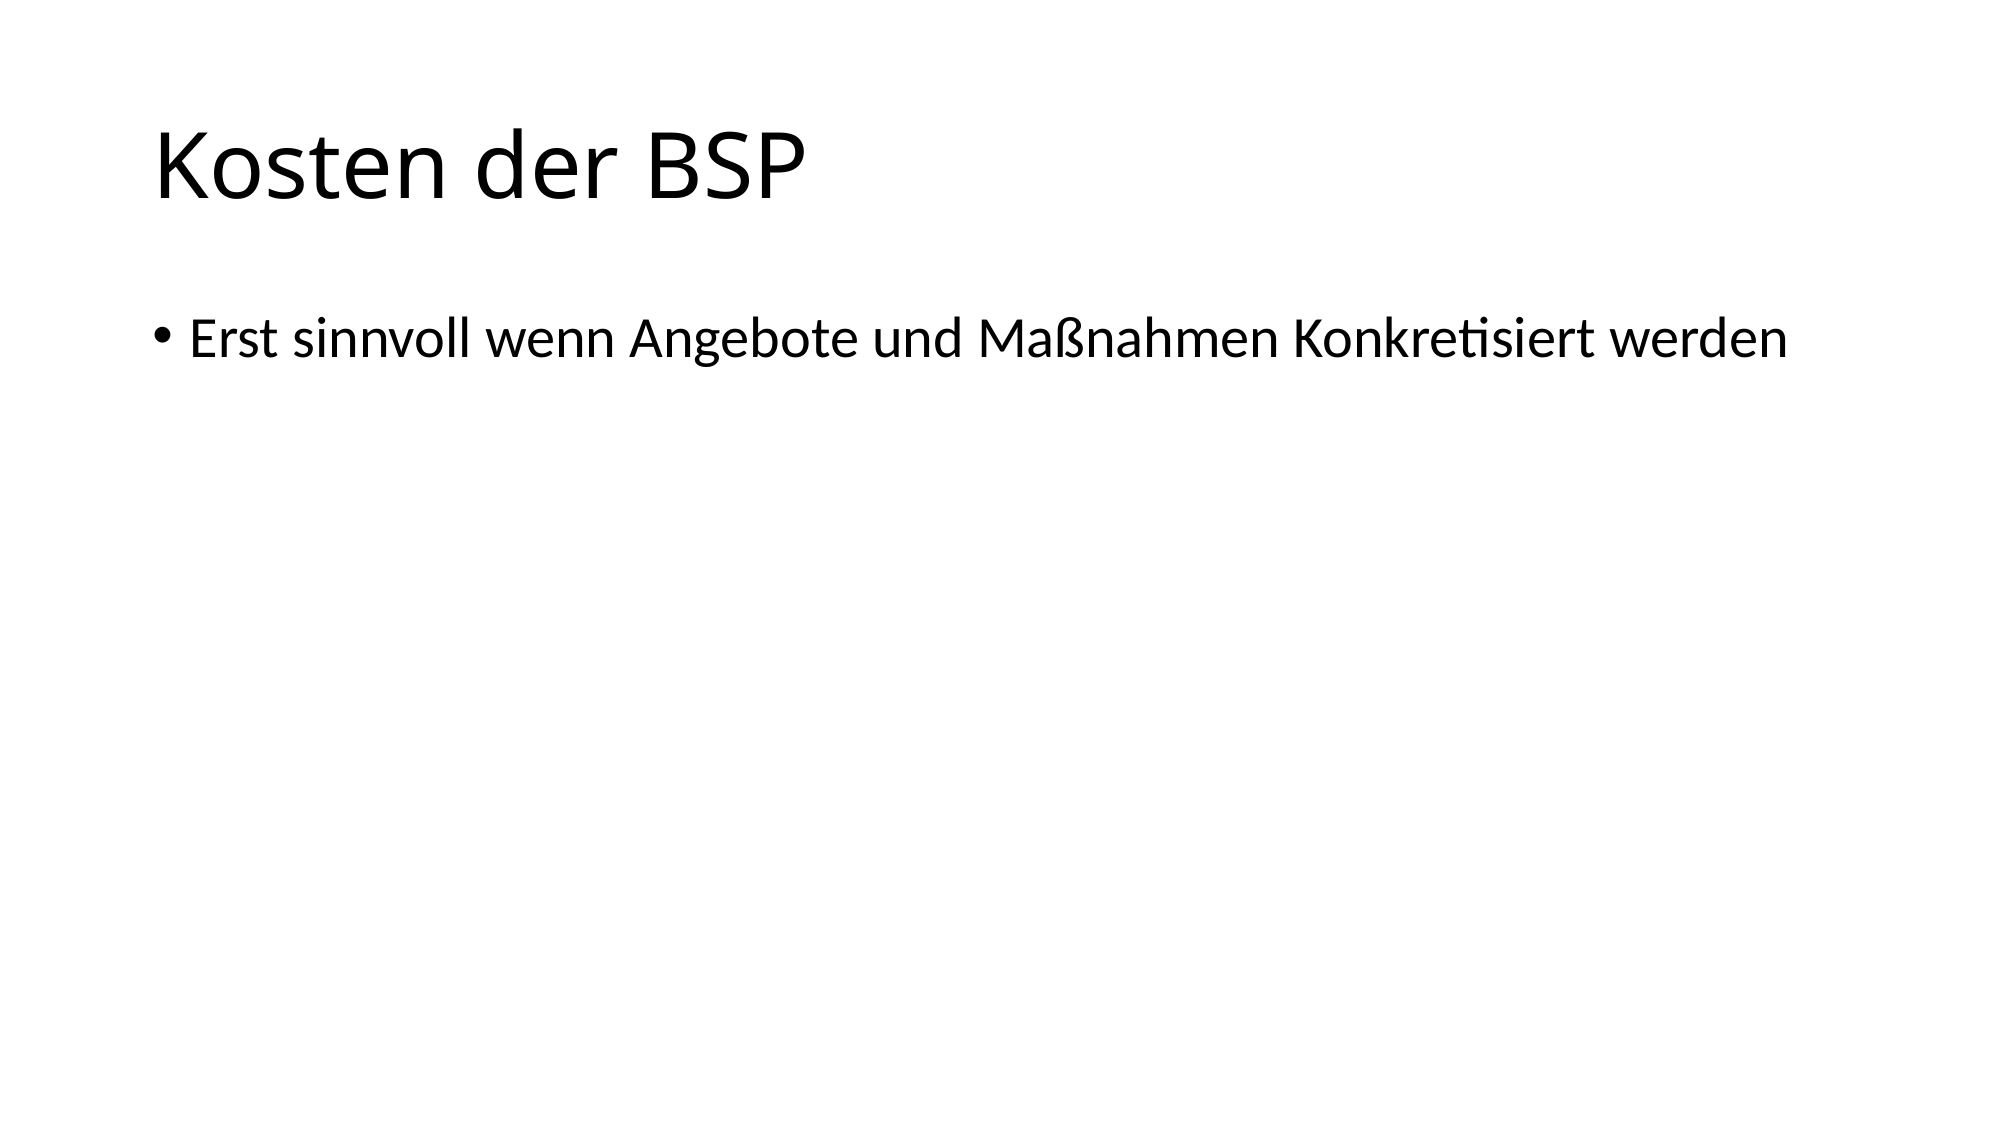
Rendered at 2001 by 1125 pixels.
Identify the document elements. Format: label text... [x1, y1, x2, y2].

list Erst sinnvoll wenn Angebote und Maßnahmen Konkretisiert werden [137, 299, 1863, 1014]
title Kosten der BSP [137, 59, 1863, 278]
